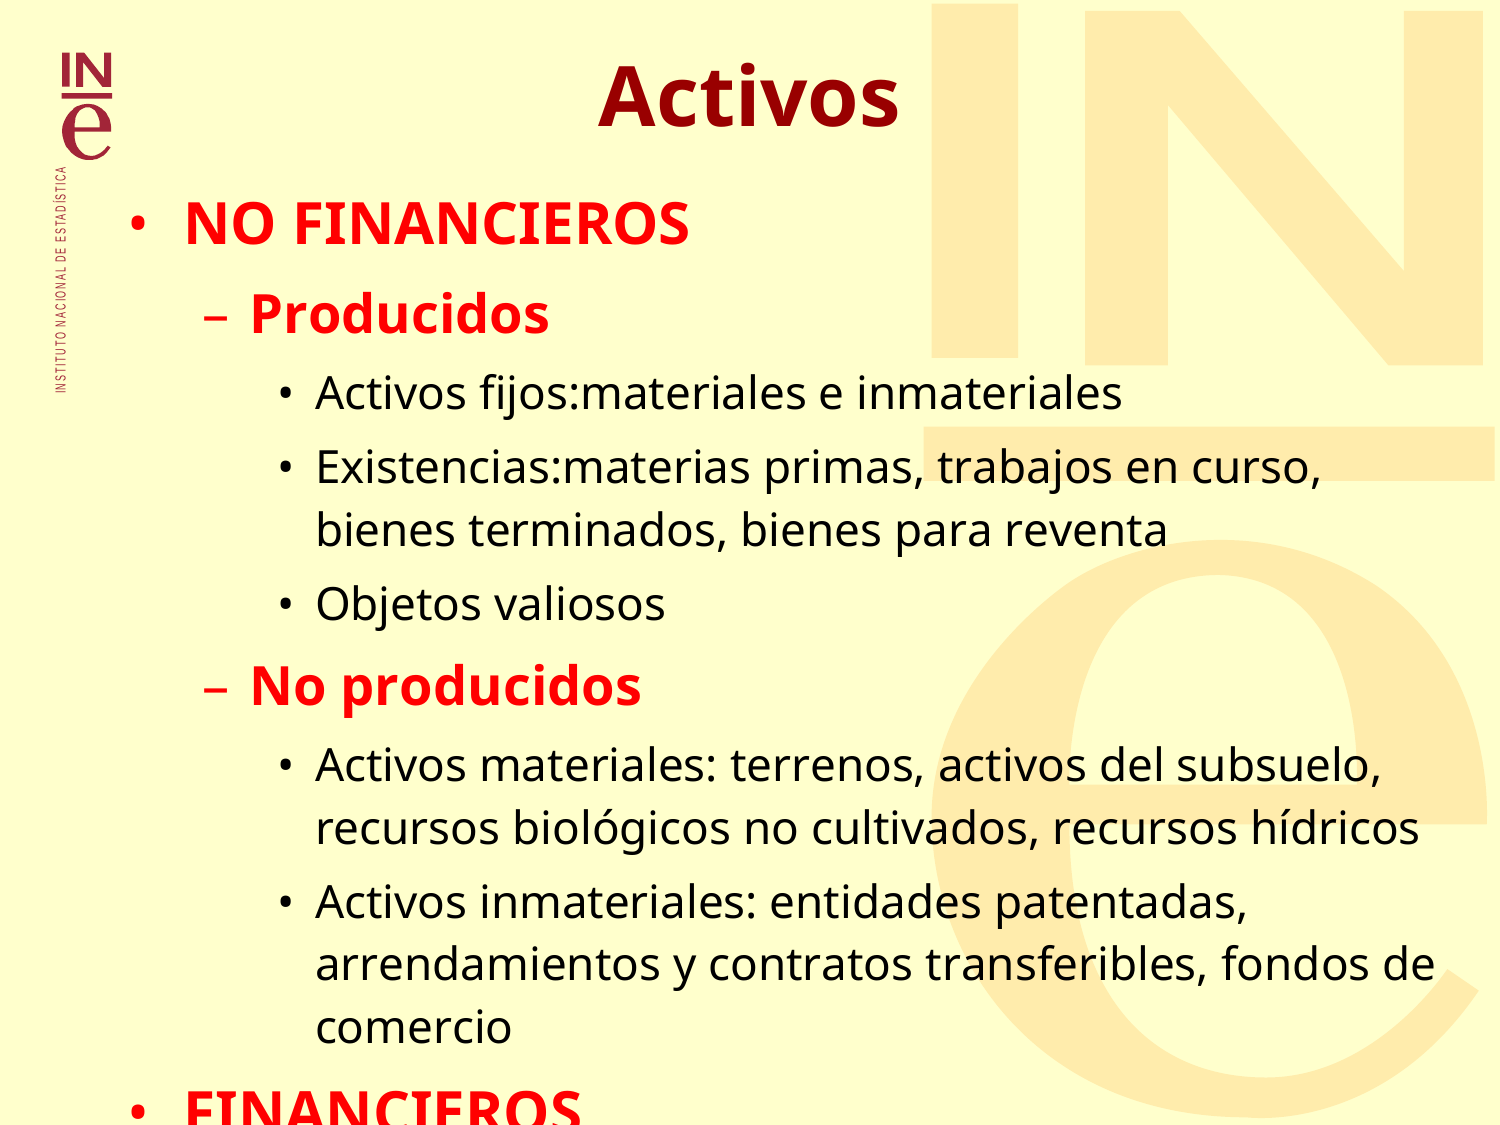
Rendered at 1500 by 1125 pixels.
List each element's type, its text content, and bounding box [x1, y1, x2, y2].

title Activos [112, 0, 1388, 174]
list NO FINANCIEROS Producidos Activos fijos:materiales e inmateriales Existencias:materias primas, trabajos en curso, bienes terminados, bienes para reventa Objetos valiosos No producidos Activos materiales: terrenos, activos del subsuelo, recursos biológicos no cultivados, recursos hídricos Activos inmateriales: entidades patentadas, arrendamientos y contratos transferibles, fondos de comercio FINANCIEROS [112, 174, 1476, 1063]
